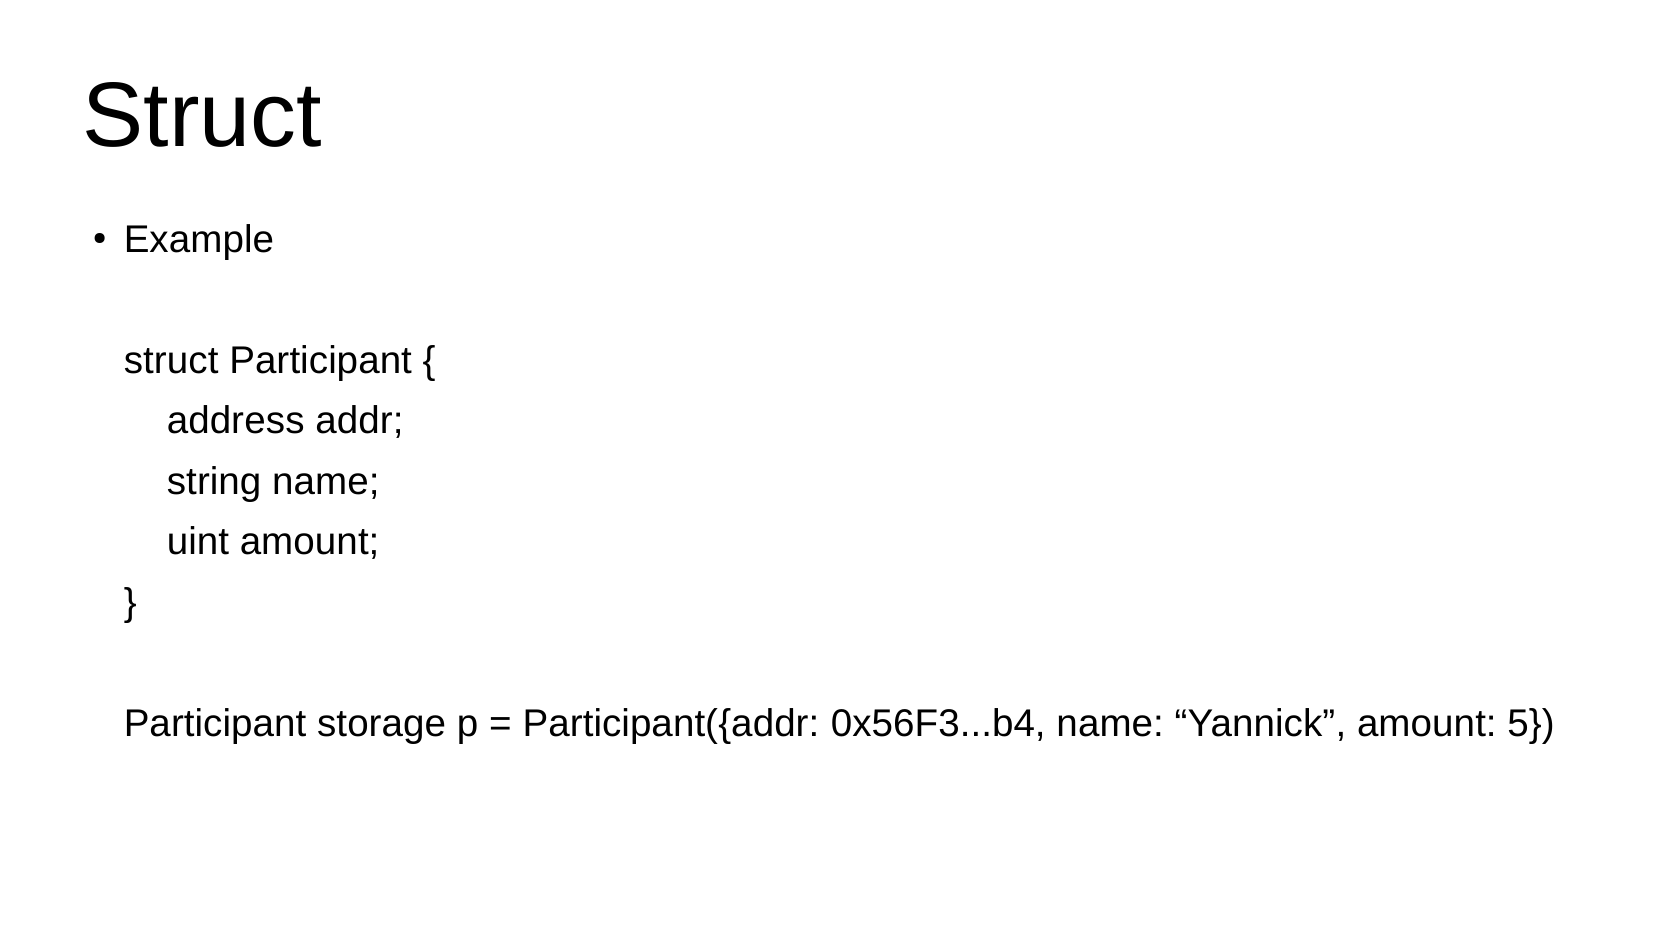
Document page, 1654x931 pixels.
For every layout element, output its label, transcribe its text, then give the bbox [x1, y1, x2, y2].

list Example struct Participant { address addr; string name; uint amount; } Participant storage p = Participant({addr: 0x56F3...b4, name: “Yannick”, amount: 5}) [82, 217, 1571, 758]
title Struct [82, 37, 1571, 193]
